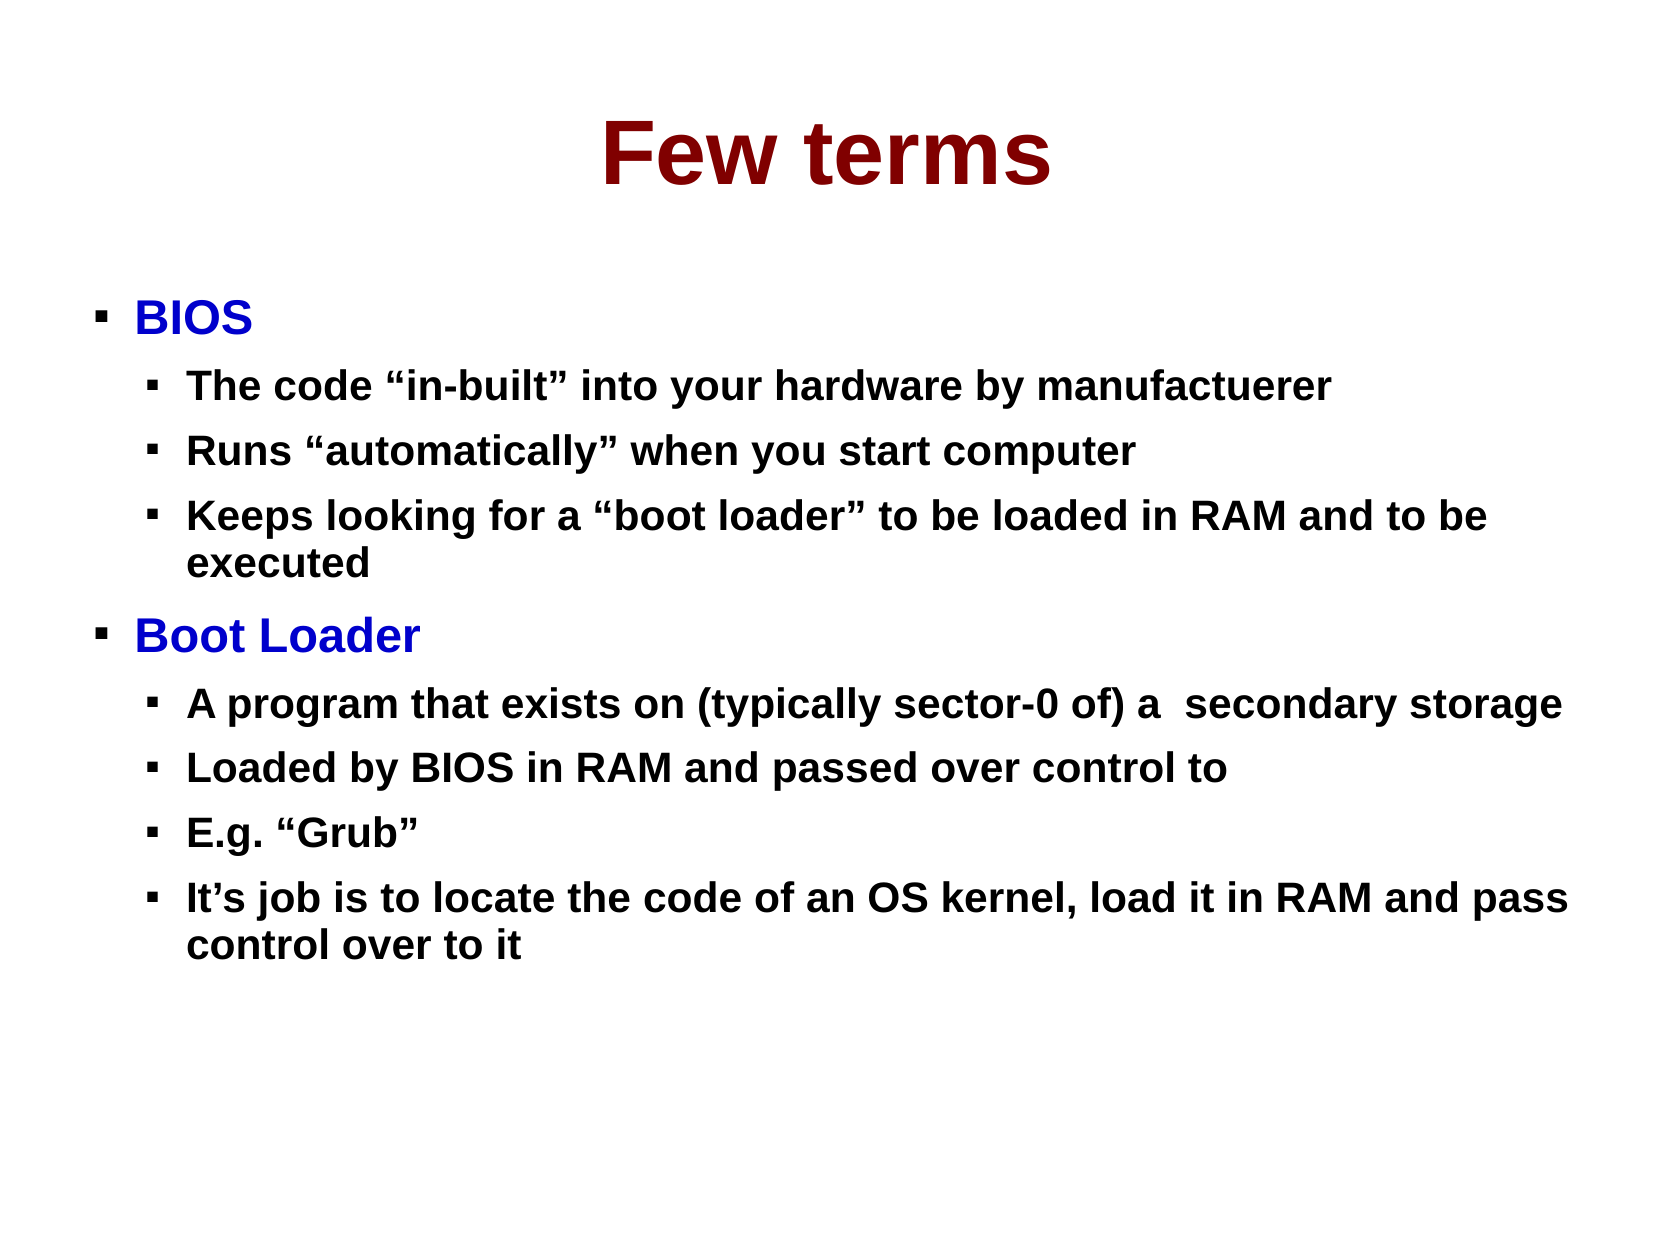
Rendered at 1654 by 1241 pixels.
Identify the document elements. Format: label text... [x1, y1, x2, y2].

list BIOS The code “in-built” into your hardware by manufactuerer Runs “automatically” when you start computer Keeps looking for a “boot loader” to be loaded in RAM and to be executed Boot Loader A program that exists on (typically sector-0 of) a secondary storage Loaded by BIOS in RAM and passed over control to E.g. “Grub” It’s job is to locate the code of an OS kernel, load it in RAM and pass control over to it [82, 290, 1571, 1010]
title Few terms [82, 49, 1571, 257]
